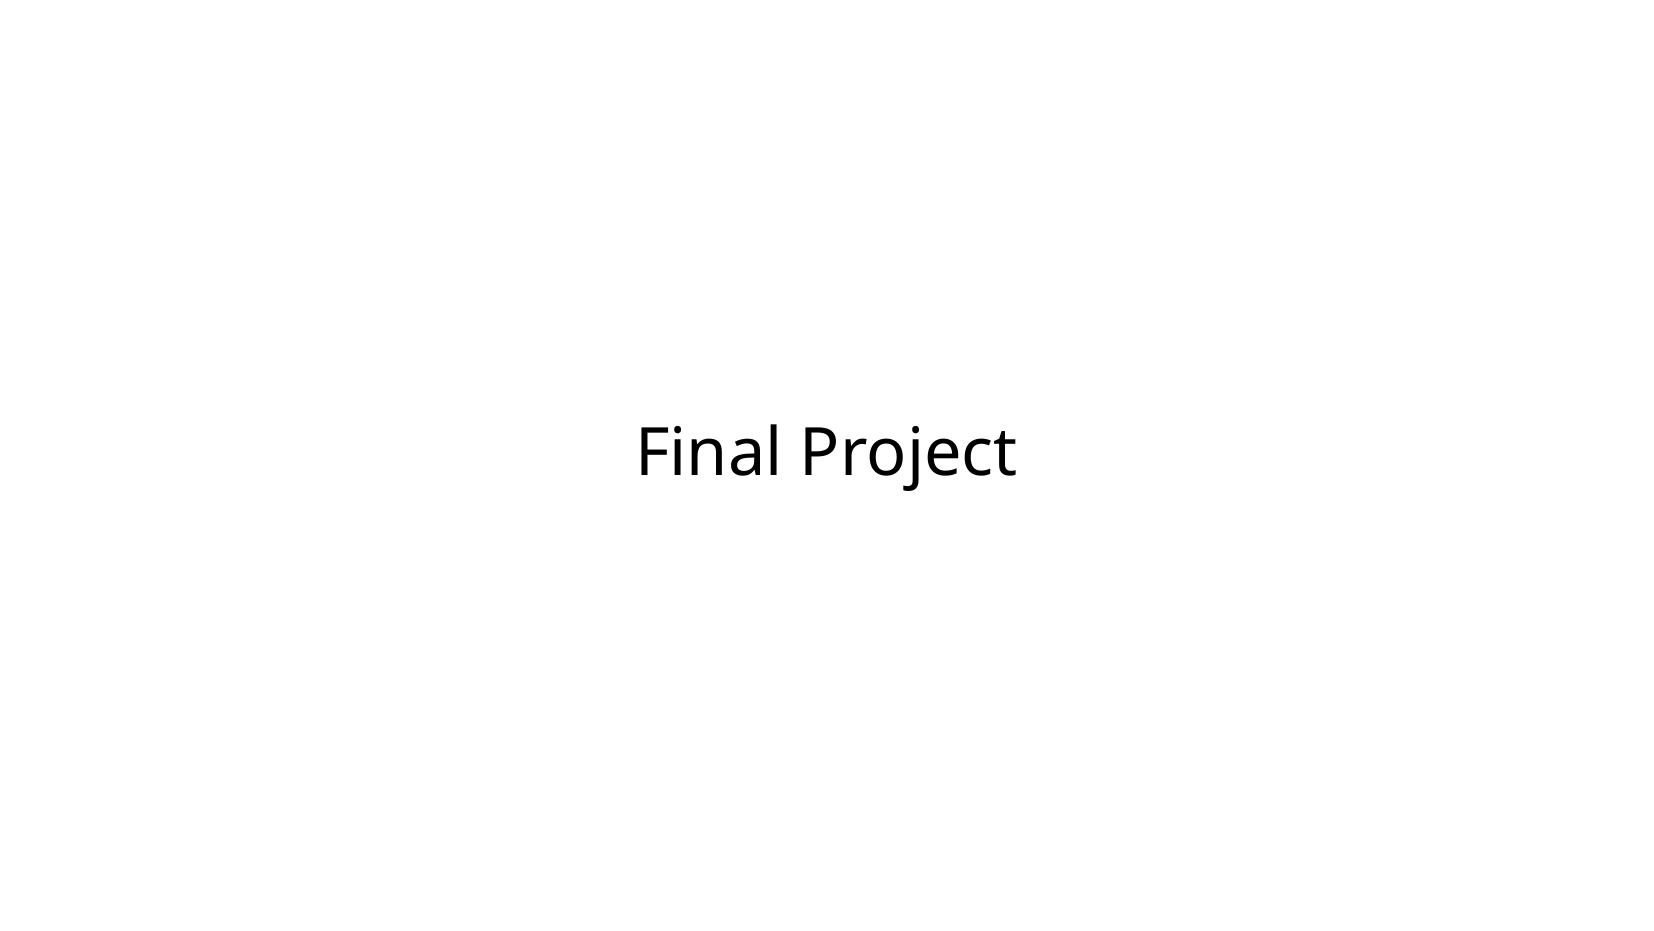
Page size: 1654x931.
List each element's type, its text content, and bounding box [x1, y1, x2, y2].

subtitle Final Project [82, 217, 1571, 758]
